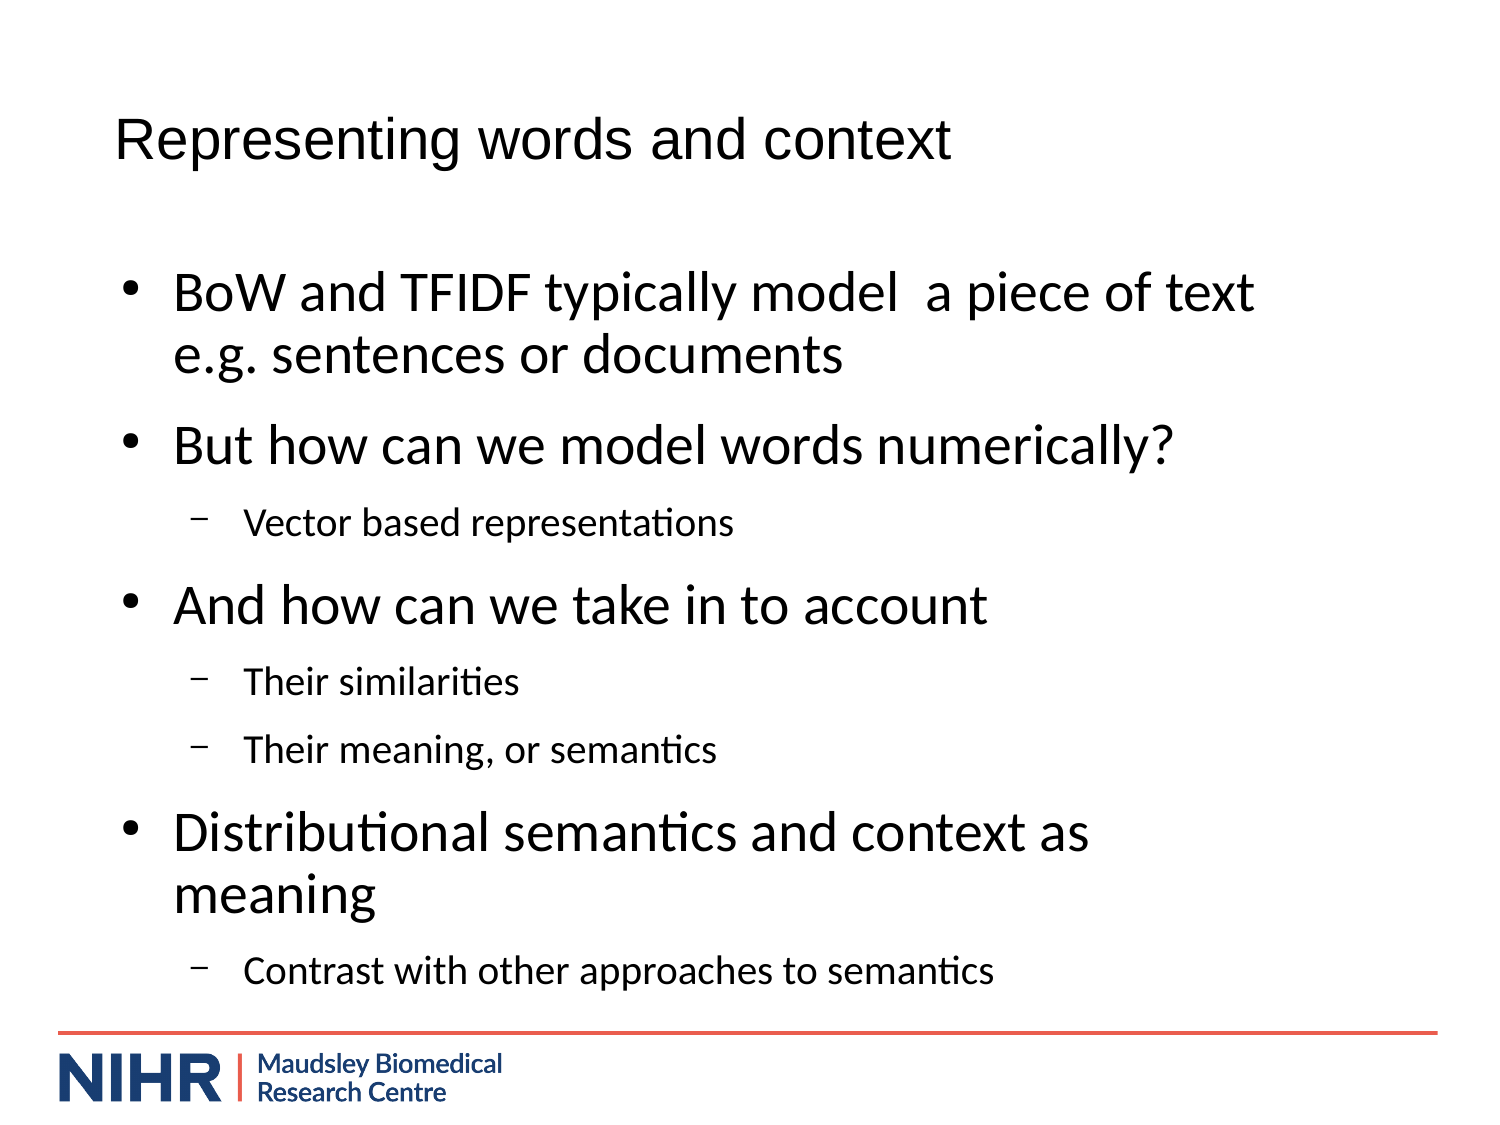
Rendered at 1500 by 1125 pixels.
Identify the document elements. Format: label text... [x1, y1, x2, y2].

list BoW and TFIDF typically model a piece of text e.g. sentences or documents But how can we model words numerically? Vector based representations And how can we take in to account Their similarities Their meaning, or semantics Distributional semantics and context as meaning Contrast with other approaches to semantics [103, 261, 1300, 998]
text_box Representing words and context [100, 101, 1105, 180]
picture [29, 1018, 531, 1125]
